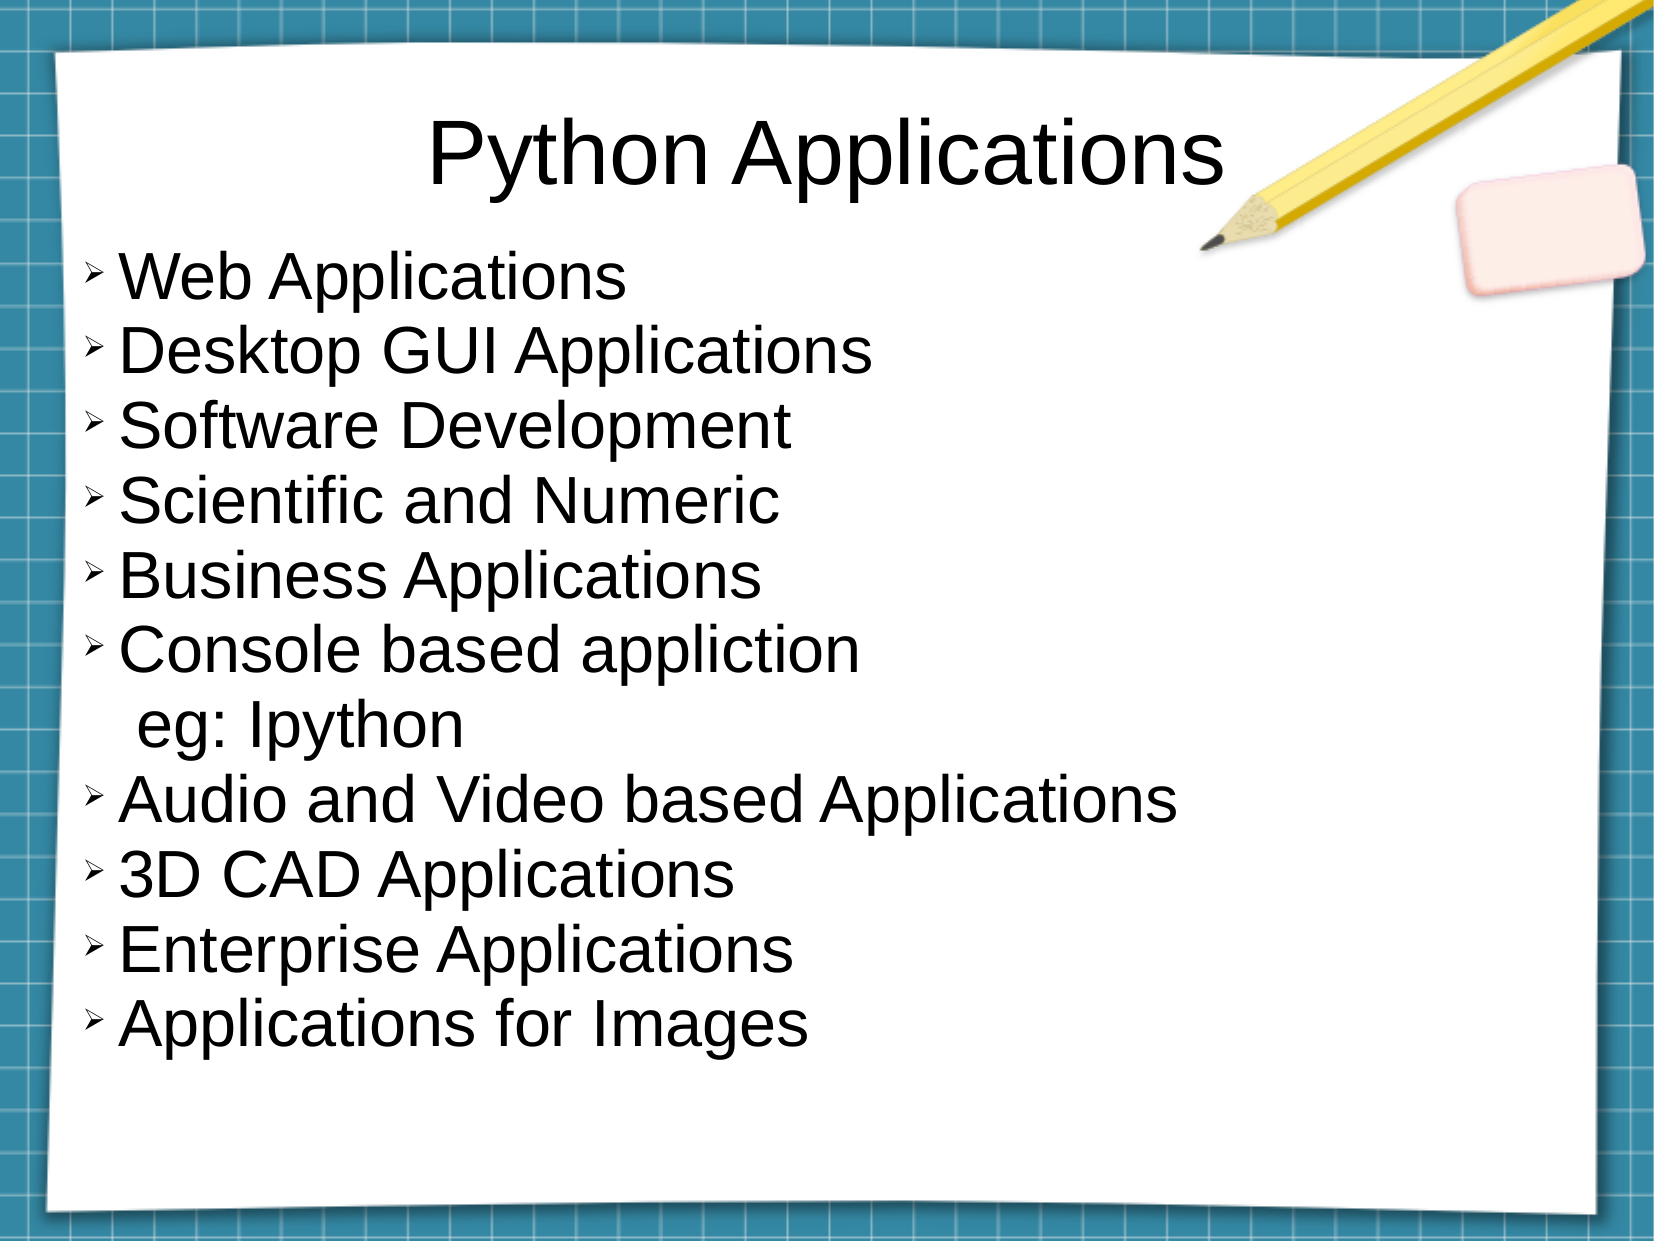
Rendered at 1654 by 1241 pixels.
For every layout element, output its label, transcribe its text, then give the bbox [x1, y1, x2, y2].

title Python Applications [82, 49, 1571, 238]
picture [0, 0, 1654, 1241]
subtitle Web Applications Desktop GUI Applications Software Development Scientific and Numeric Business Applications Console based appliction eg: Ipython Audio and Video based Applications 3D CAD Applications Enterprise Applications Applications for Images [82, 238, 1571, 1062]
